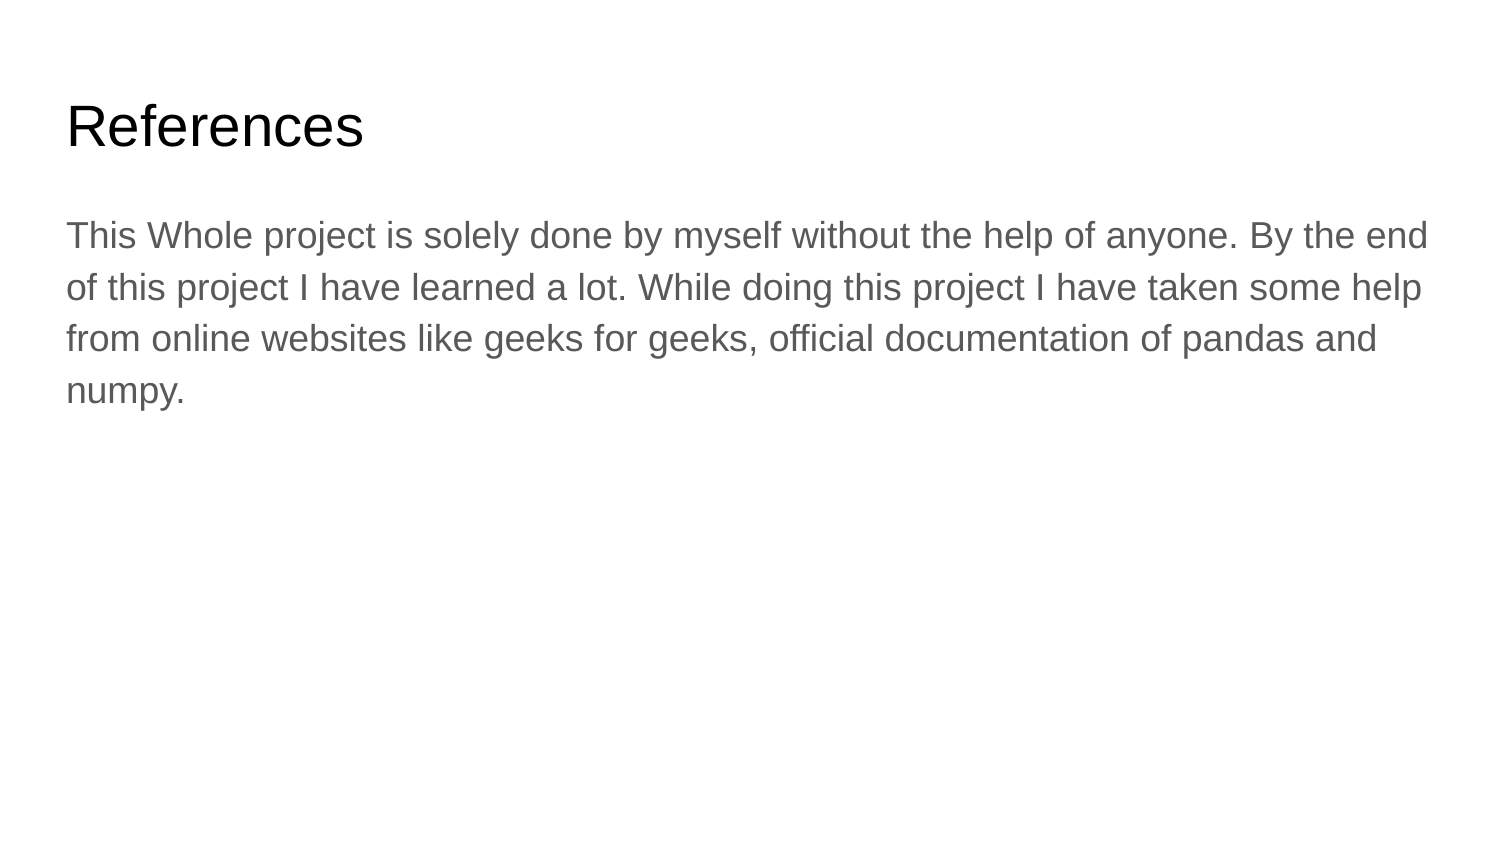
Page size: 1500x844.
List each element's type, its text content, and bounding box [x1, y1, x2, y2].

list This Whole project is solely done by myself without the help of anyone. By the end of this project I have learned a lot. While doing this project I have taken some help from online websites like geeks for geeks, official documentation of pandas and numpy. [51, 189, 1449, 750]
title References [51, 72, 1449, 167]
